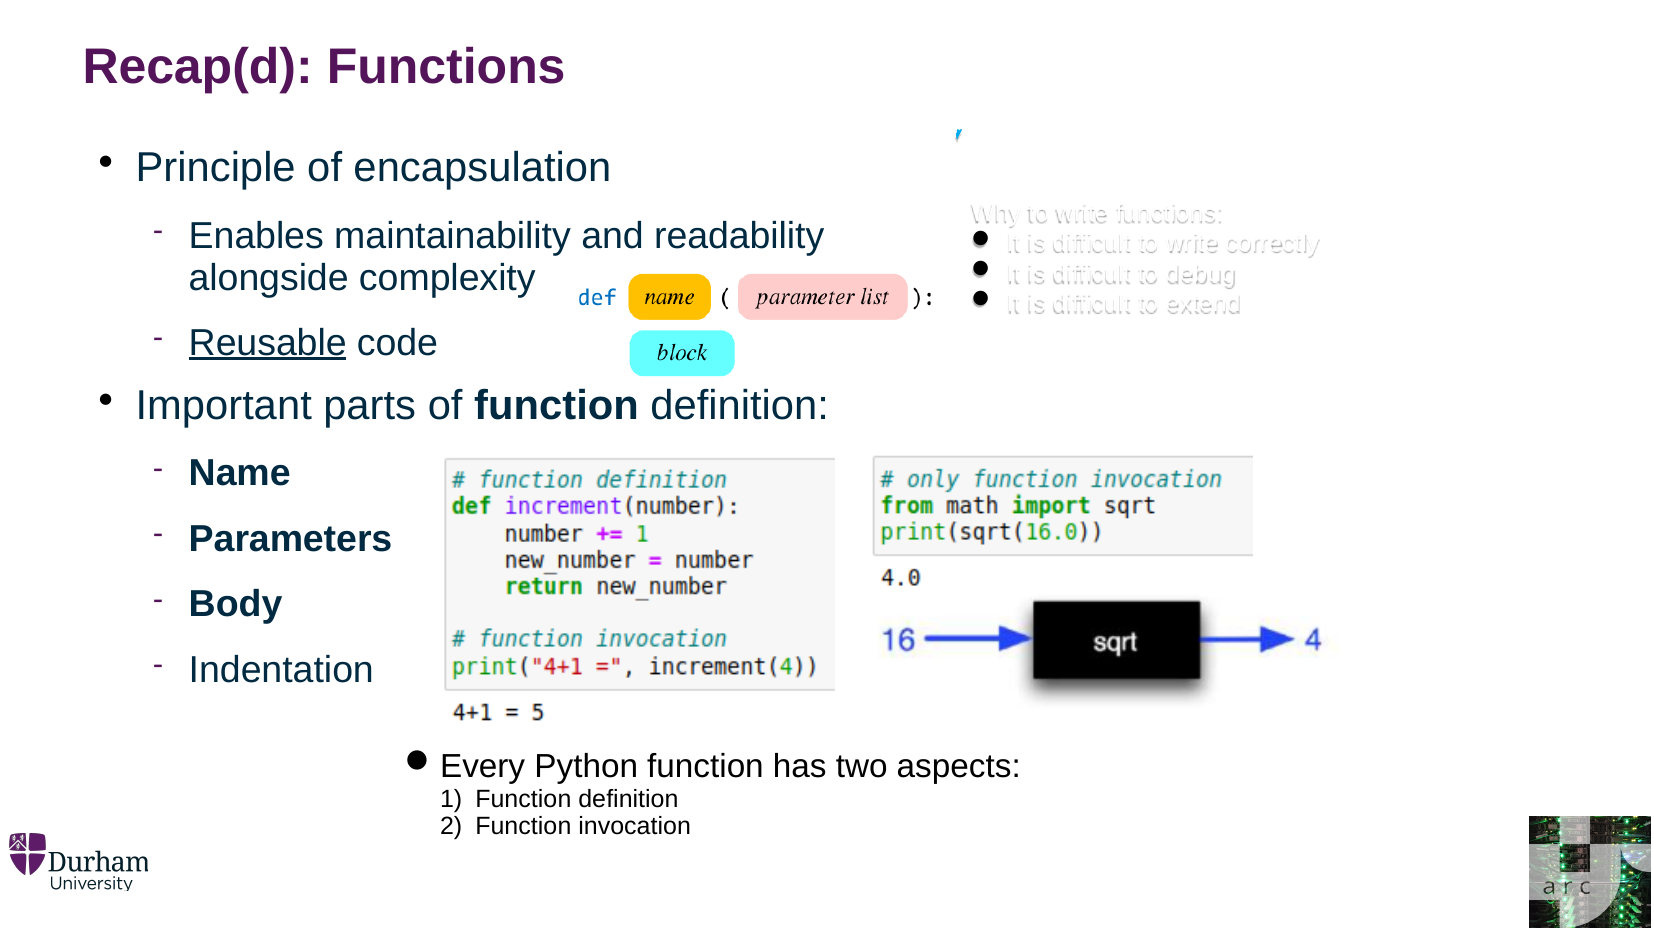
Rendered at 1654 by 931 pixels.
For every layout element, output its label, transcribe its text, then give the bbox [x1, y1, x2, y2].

picture [9, 833, 148, 891]
list Principle of encapsulation Enables maintainability and readability alongside complexity Reusable code Important parts of function definition: Name Parameters Body Indentation [82, 141, 981, 745]
picture [435, 447, 835, 732]
text_box Every Python function has two aspects: Function definition Function invocation [389, 738, 1040, 847]
picture [844, 448, 1359, 712]
picture [1529, 816, 1651, 928]
picture [566, 258, 957, 383]
title Recap(d): Functions [82, 36, 1571, 93]
